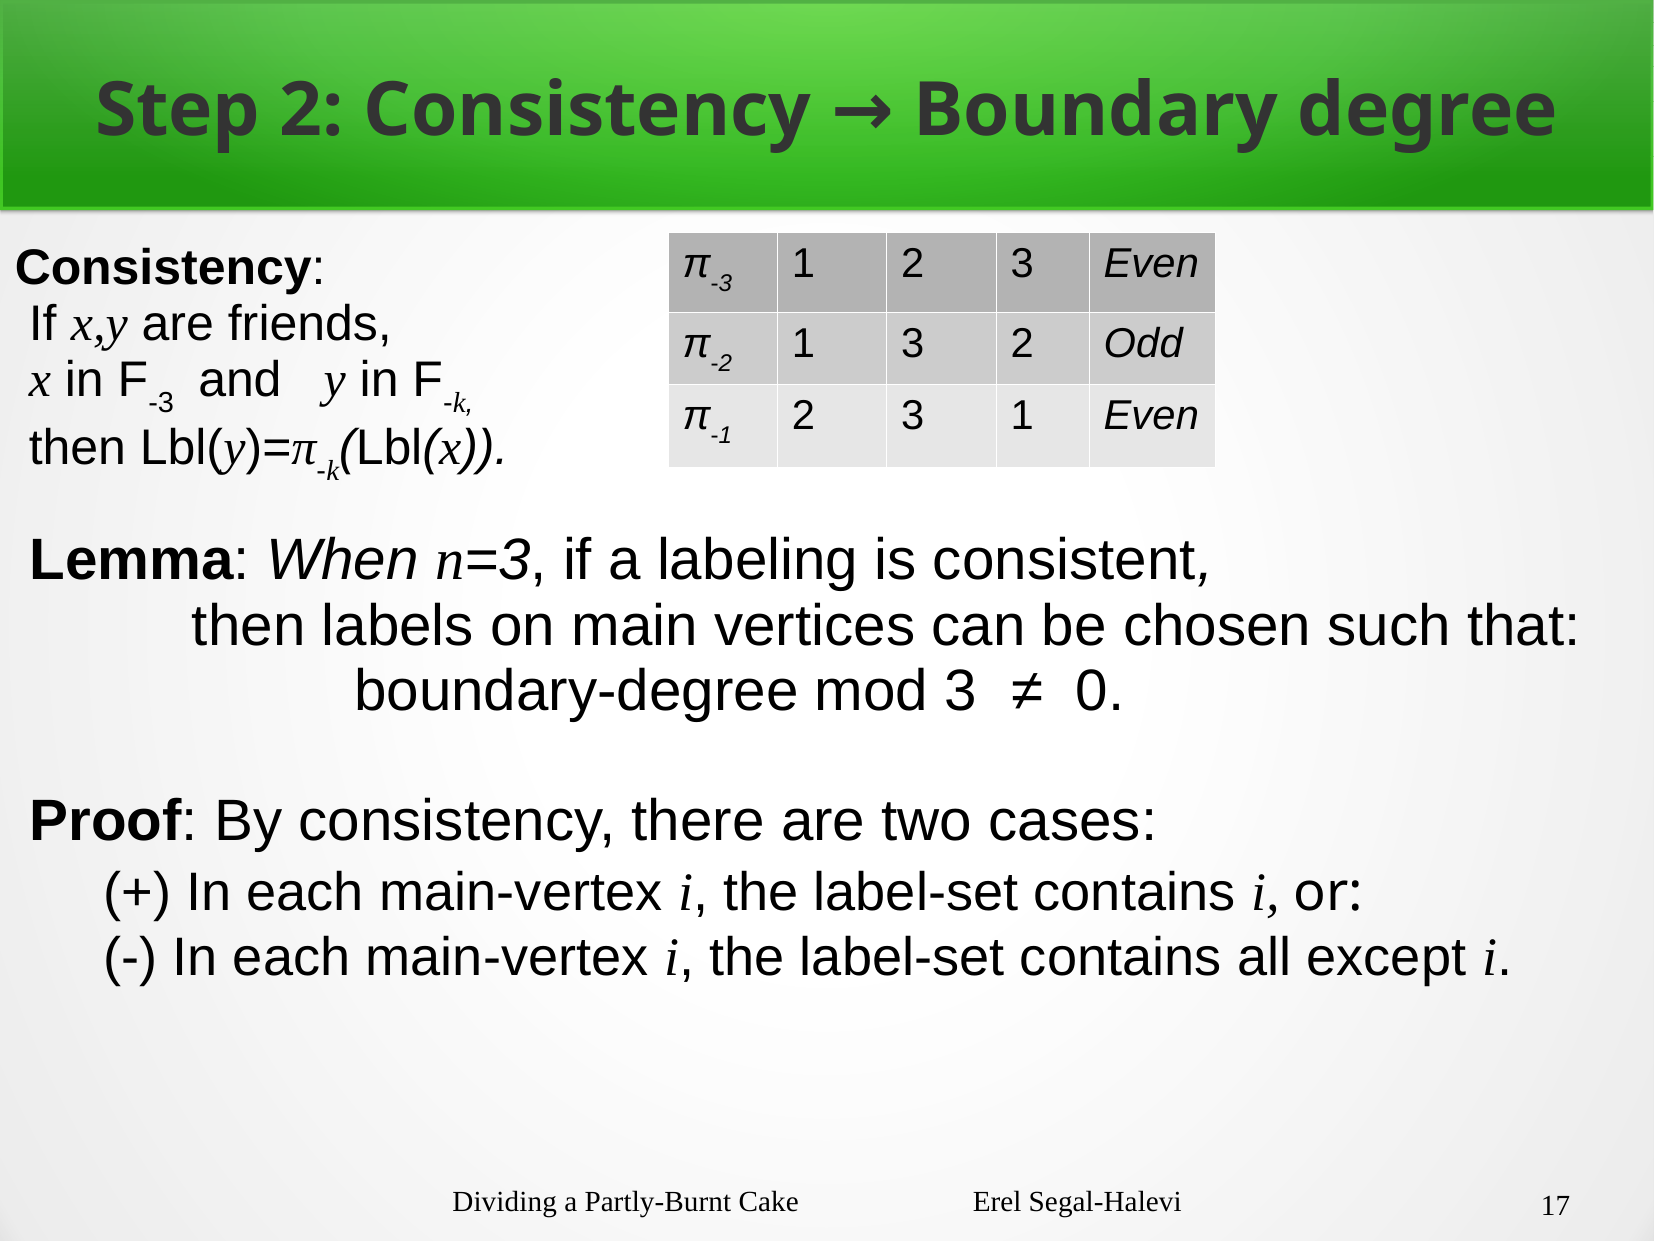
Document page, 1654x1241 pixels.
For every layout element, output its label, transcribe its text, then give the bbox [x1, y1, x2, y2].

table_header 2 [887, 233, 996, 312]
text_box Lemma: When n=3, if a labeling is consistent, then labels on main vertices can be chosen such that: boundary-degree mod 3 ≠ 0. Proof: By consistency, there are two cases: (+) In each main-vertex i, the label-set contains i, or: (-) In each main-vertex i, the label-set contains all except i. [15, 519, 1654, 986]
table_cell 2 [997, 313, 1089, 384]
title Step 2: Consistency → Boundary degree [0, 0, 1654, 219]
table_header 1 [778, 233, 886, 312]
table_cell 1 [997, 385, 1089, 467]
table_header 3 [997, 233, 1089, 312]
table_cell 1 [778, 313, 886, 384]
table_cell 2 [778, 385, 886, 467]
table_cell Even [1090, 385, 1215, 467]
table_cell π-2 [676, 313, 777, 384]
table_cell 3 [887, 313, 996, 384]
table_header π-3 [676, 233, 777, 312]
table_cell π-1 [676, 385, 777, 467]
text_box Consistency: If x,y are friends, x in F-3 and y in F-k, then Lbl(y)=π-k(Lbl(x)). [0, 231, 676, 496]
table_header Even [1090, 233, 1215, 312]
table_cell 3 [887, 385, 996, 467]
table_cell Odd [1090, 313, 1215, 384]
